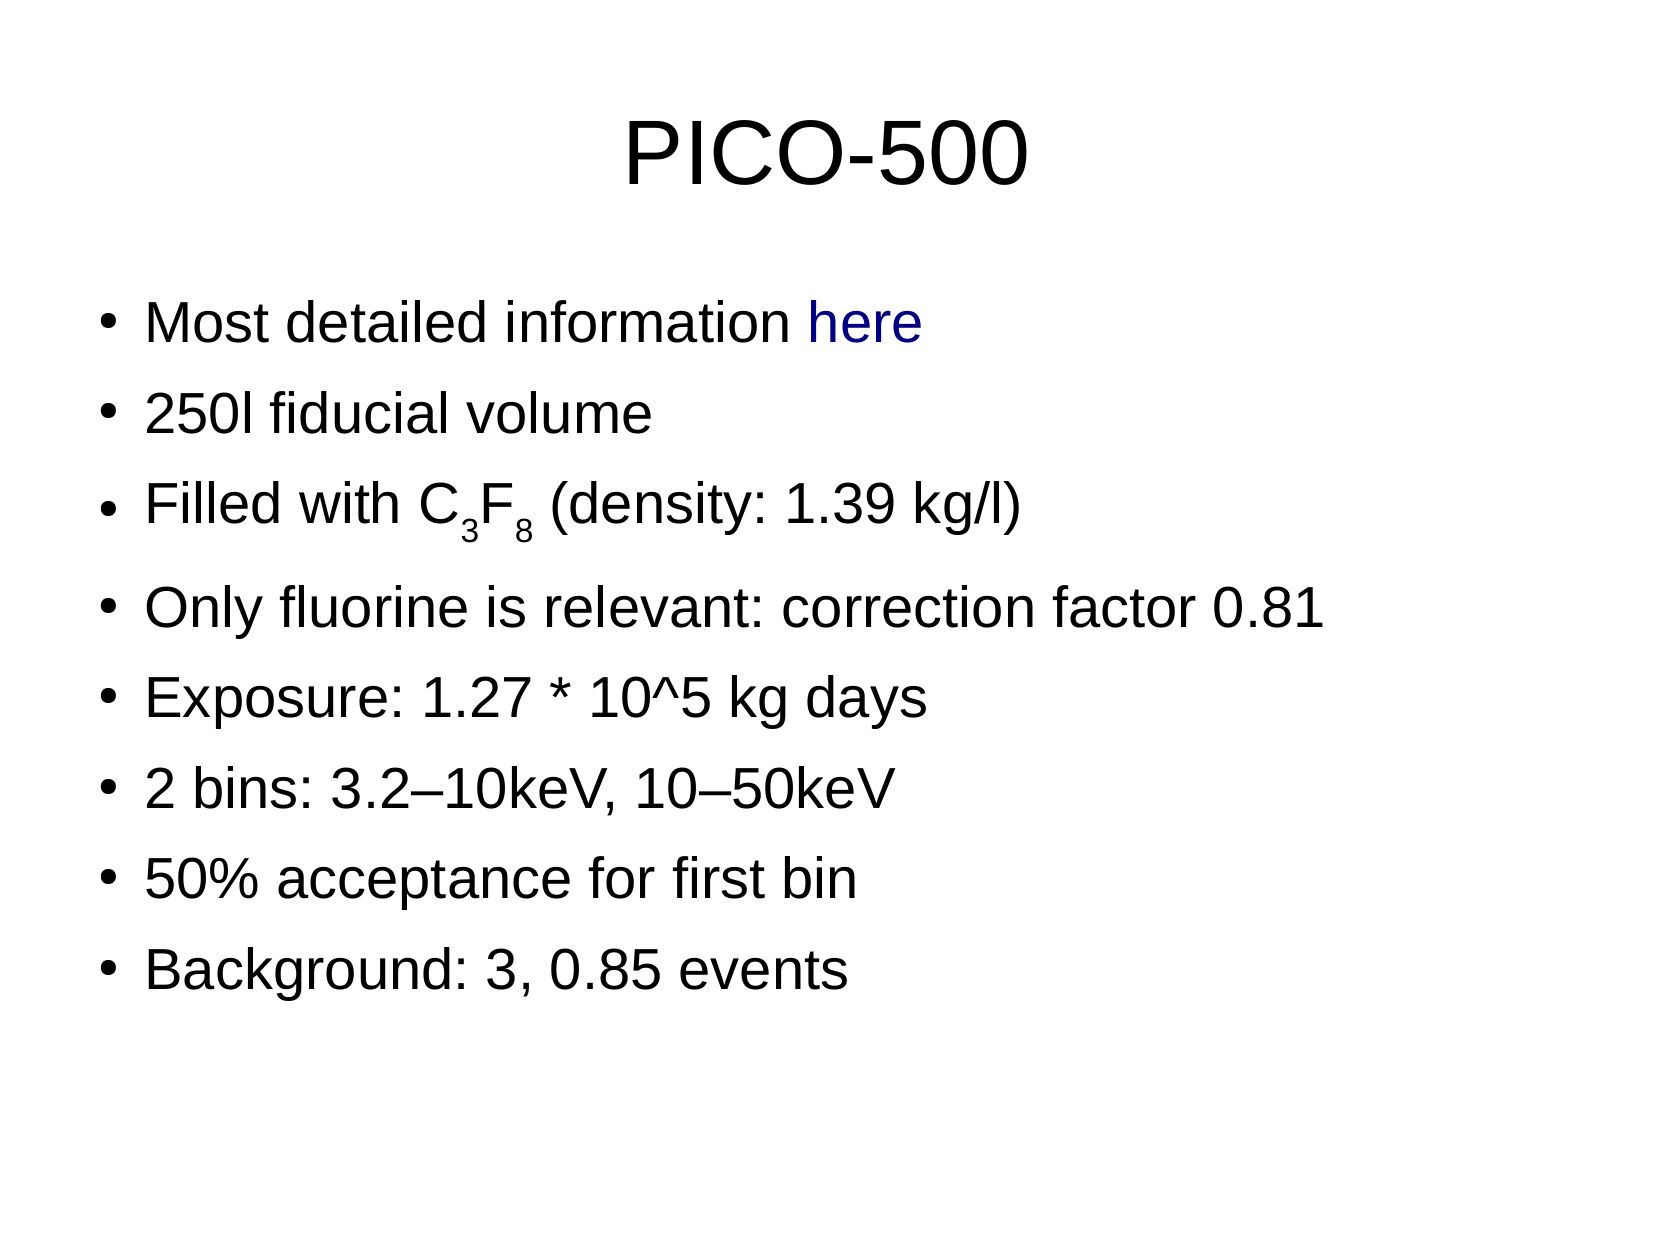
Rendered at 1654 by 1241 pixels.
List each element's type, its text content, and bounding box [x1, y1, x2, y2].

title PICO-500 [82, 49, 1571, 257]
list Most detailed information here 250l fiducial volume Filled with C3F8 (density: 1.39 kg/l) Only fluorine is relevant: correction factor 0.81 Exposure: 1.27 * 10^5 kg days 2 bins: 3.2–10keV, 10–50keV 50% acceptance for first bin Background: 3, 0.85 events [82, 290, 1571, 1010]
